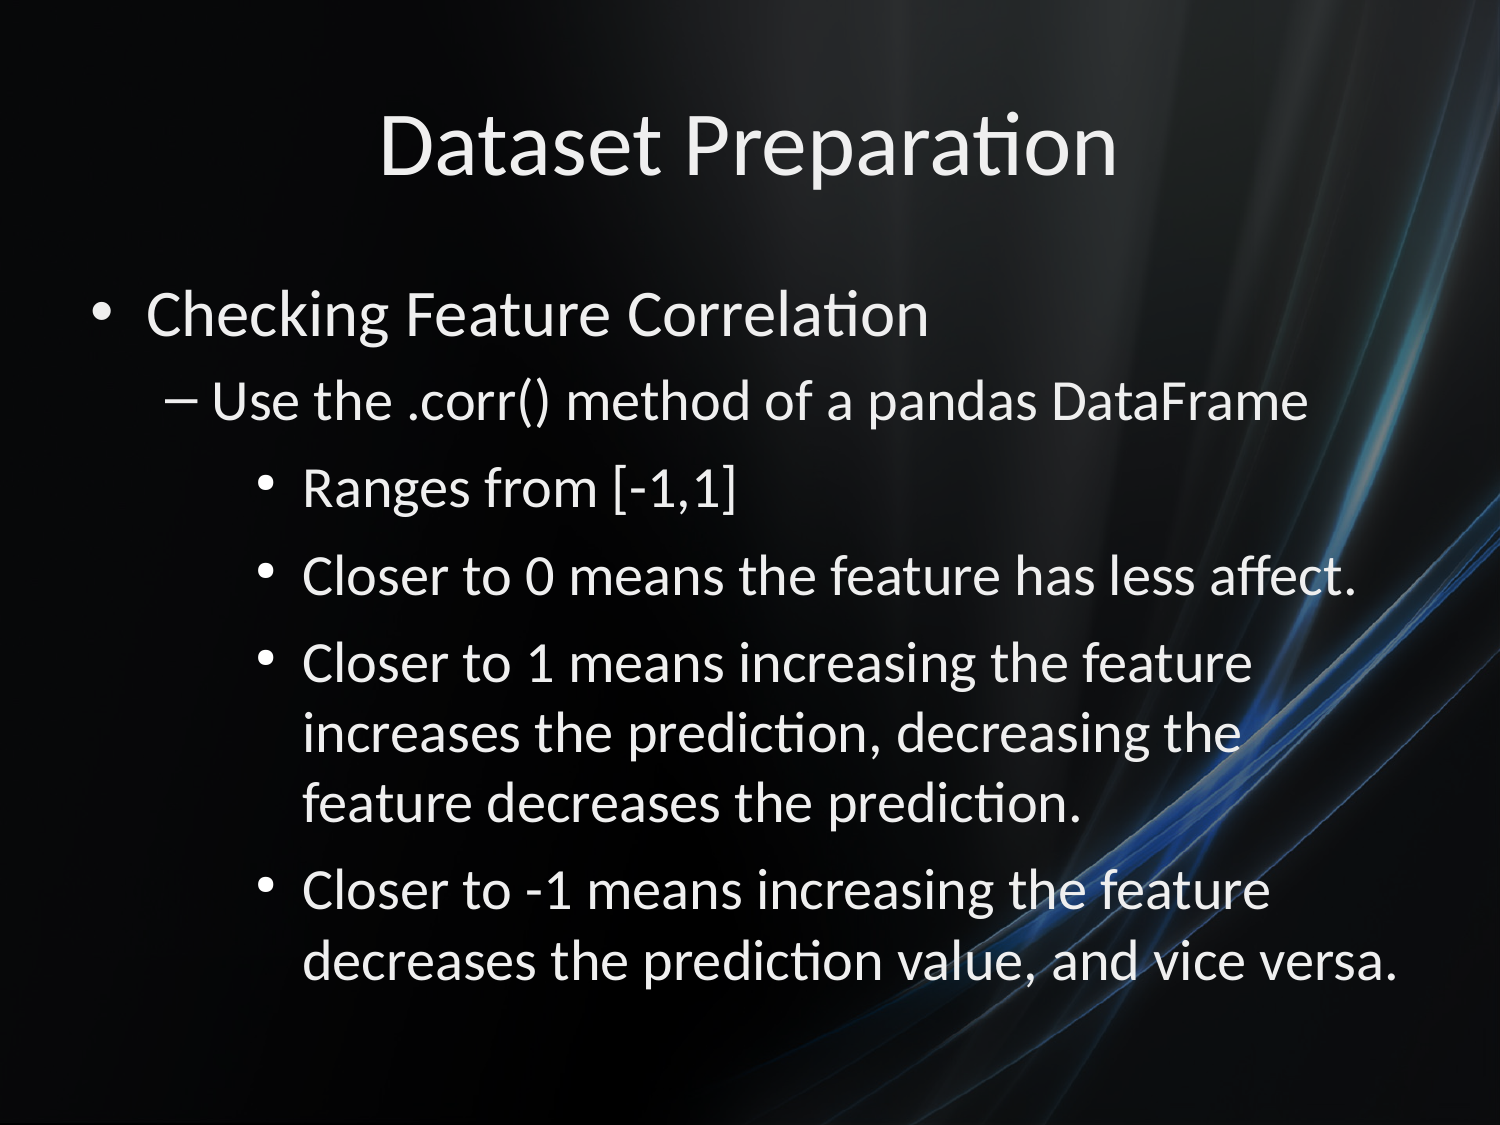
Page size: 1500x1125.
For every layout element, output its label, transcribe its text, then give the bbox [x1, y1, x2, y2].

picture [0, 0, 1500, 1125]
title Dataset Preparation [75, 45, 1425, 233]
list Checking Feature Correlation Use the .corr() method of a pandas DataFrame Ranges from [-1,1] Closer to 0 means the feature has less affect. Closer to 1 means increasing the feature increases the prediction, decreasing the feature decreases the prediction. Closer to -1 means increasing the feature decreases the prediction value, and vice versa. [75, 262, 1425, 1005]
